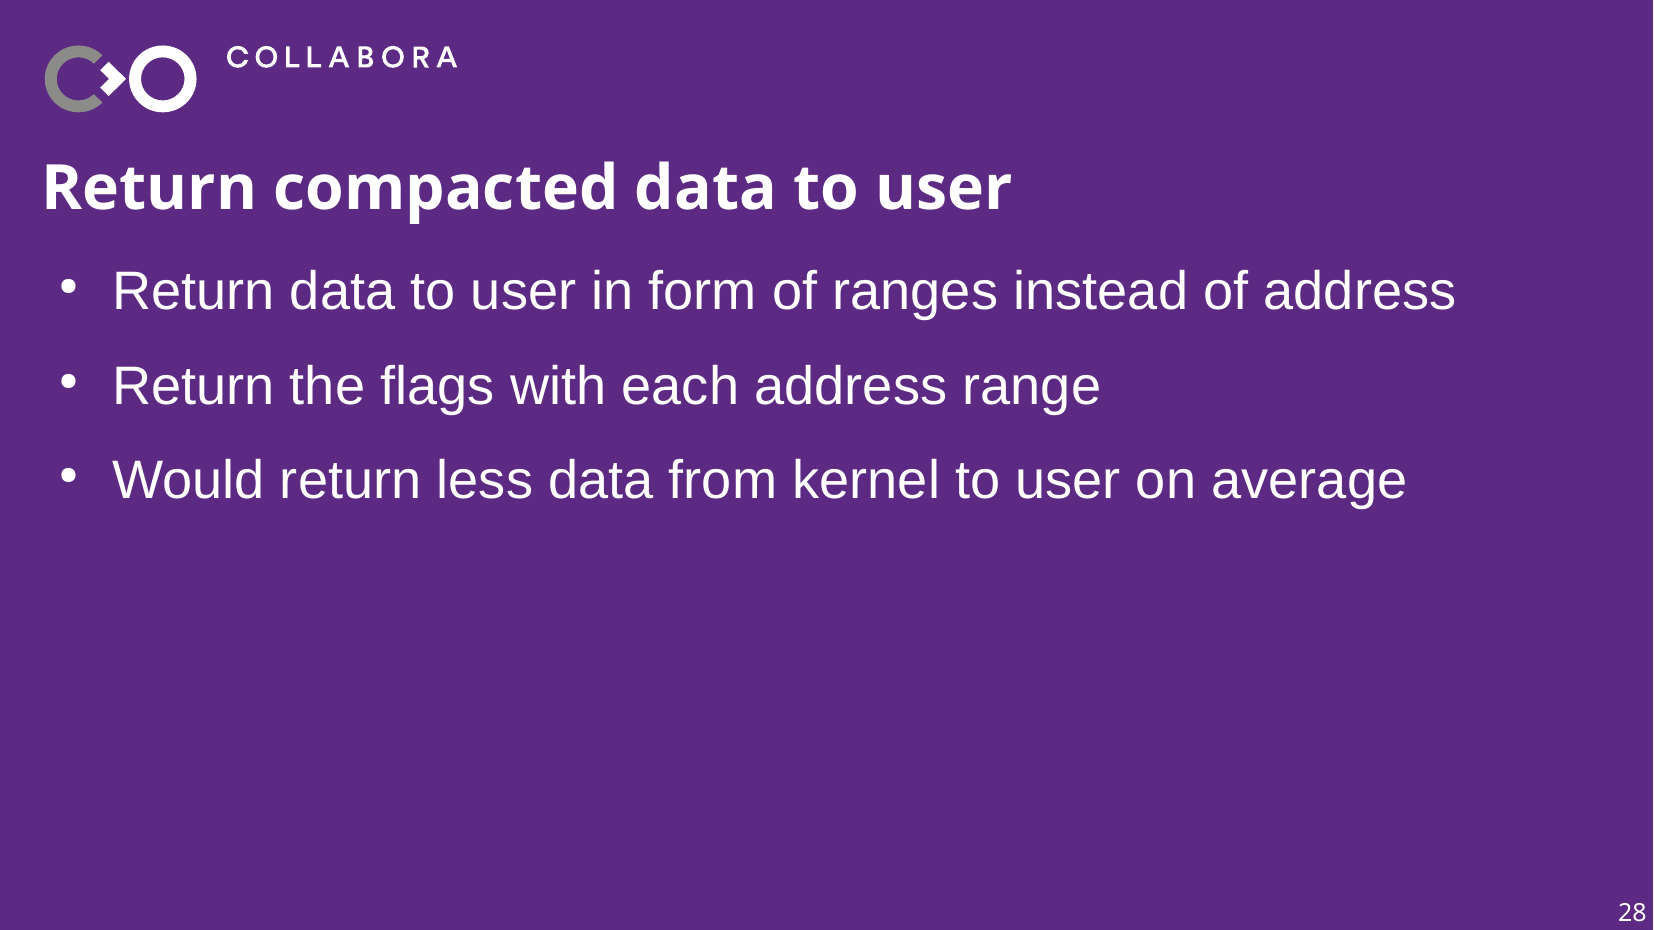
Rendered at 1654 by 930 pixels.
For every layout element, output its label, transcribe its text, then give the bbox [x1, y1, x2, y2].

list Return data to user in form of ranges instead of address Return the flags with each address range Would return less data from kernel to user on average [41, 255, 1614, 780]
title Return compacted data to user [41, 146, 1614, 255]
